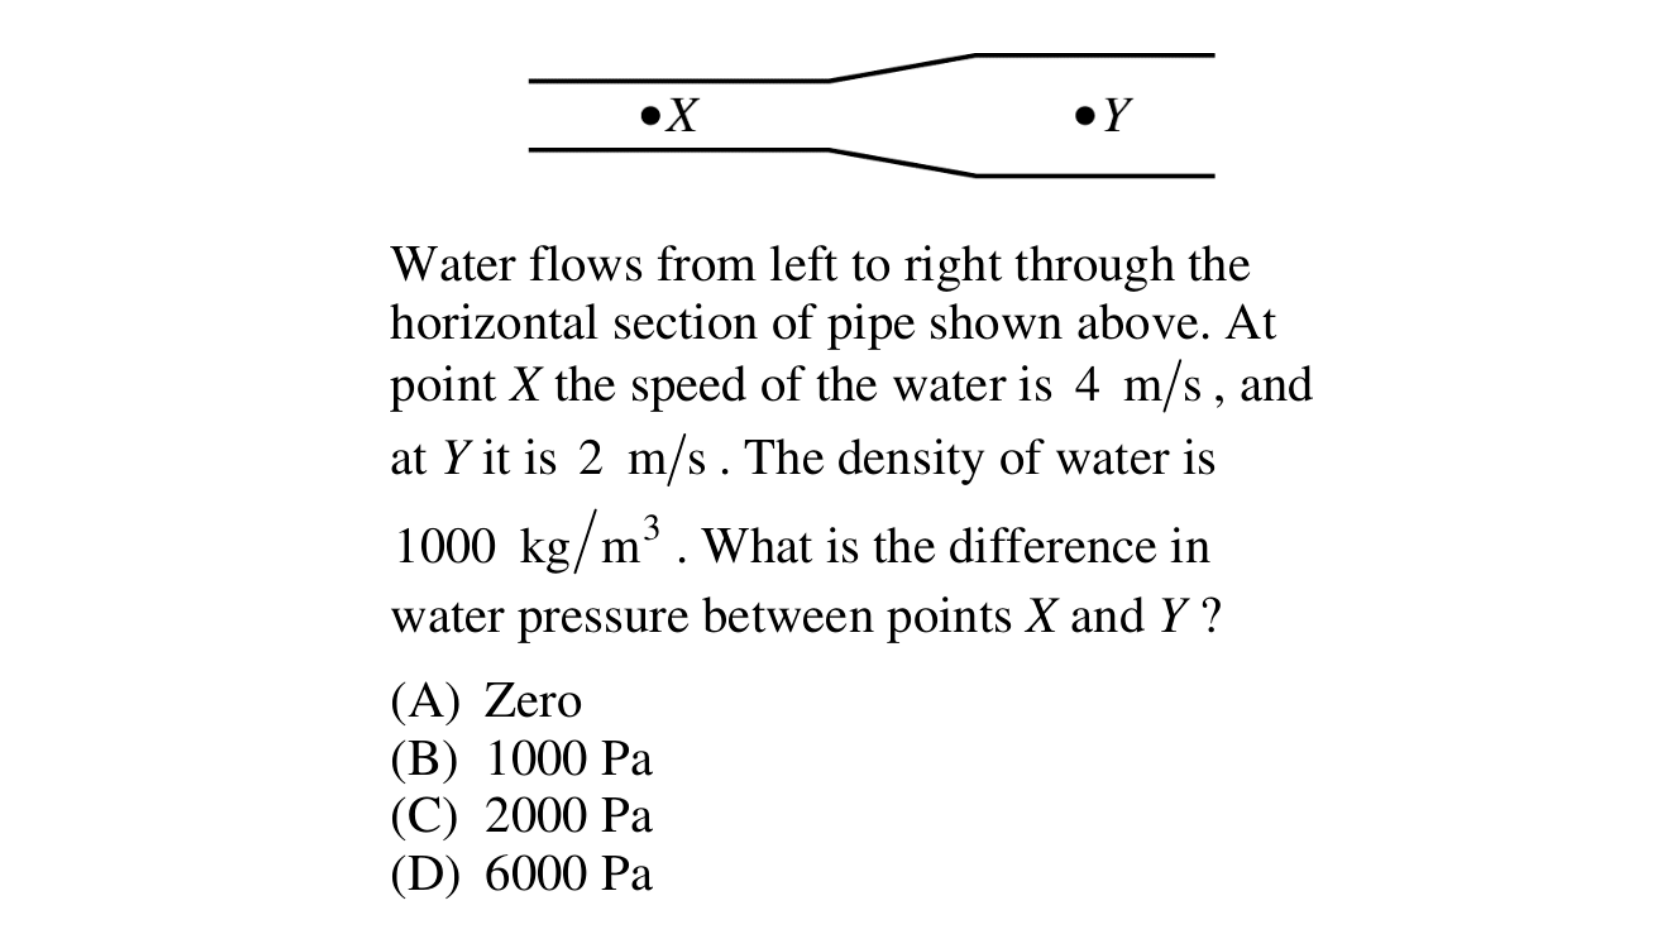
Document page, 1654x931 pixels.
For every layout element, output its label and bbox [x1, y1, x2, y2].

picture [390, 53, 1313, 901]
